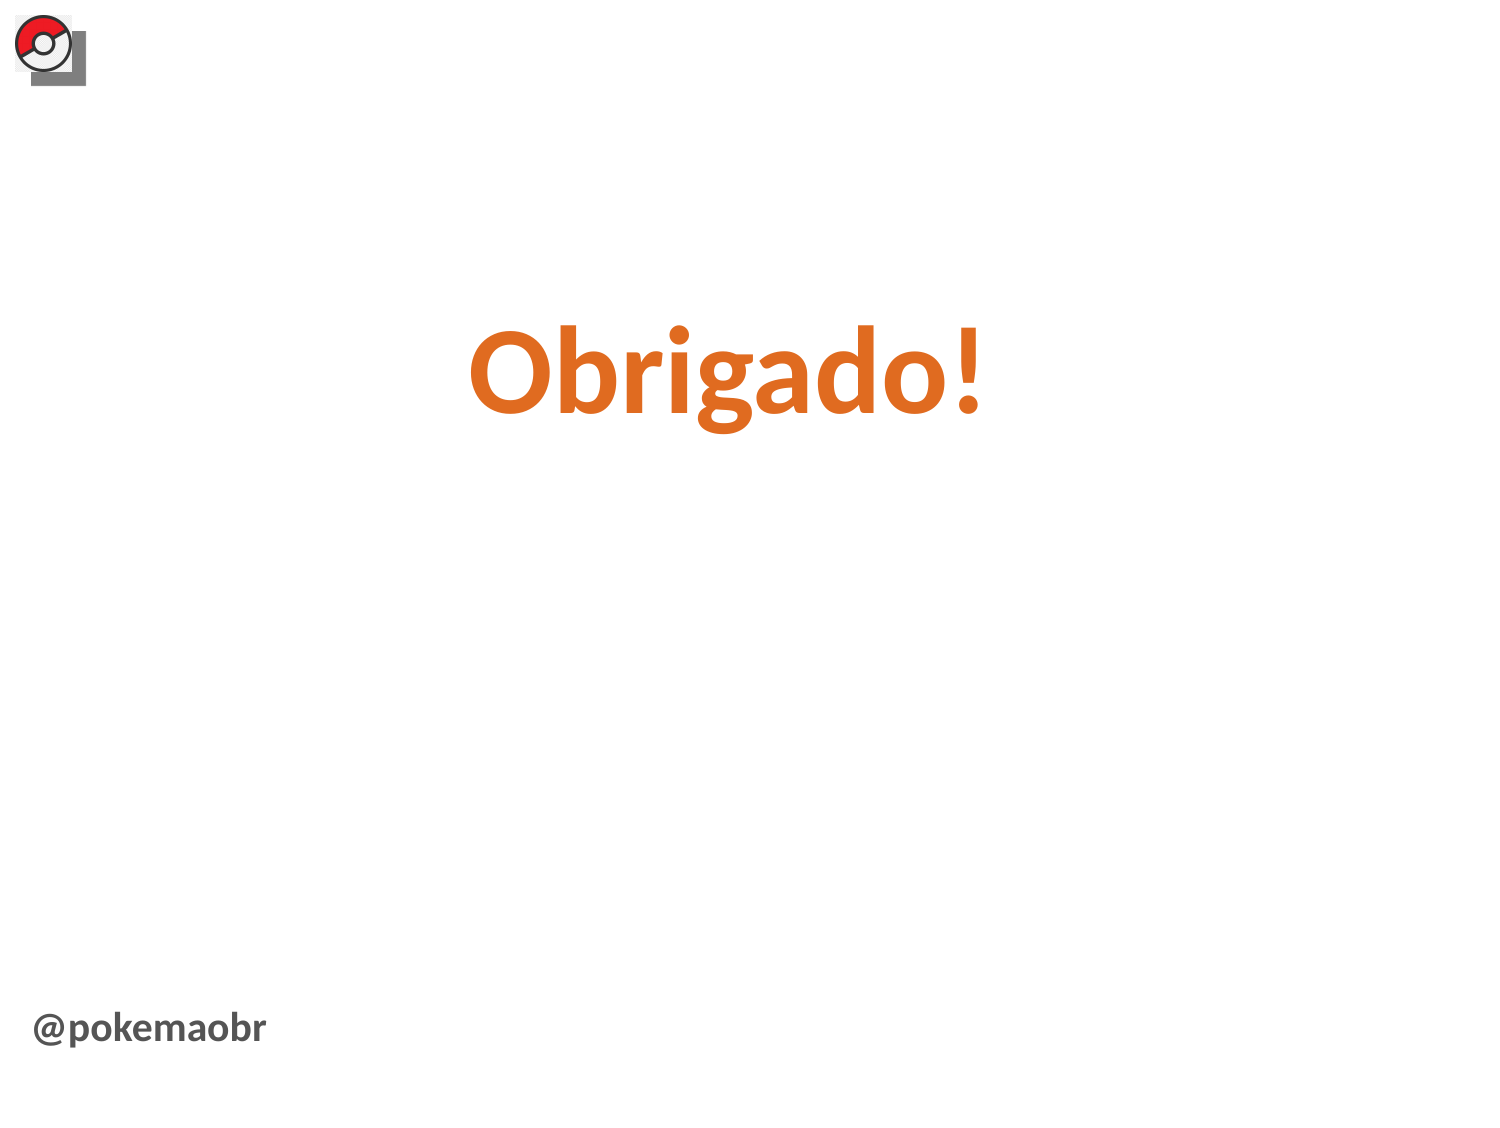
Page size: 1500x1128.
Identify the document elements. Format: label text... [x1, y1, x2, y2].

picture [15, 15, 72, 72]
text_box @pokemaobr [15, 999, 954, 1128]
text_box Obrigado! [265, 312, 1204, 782]
